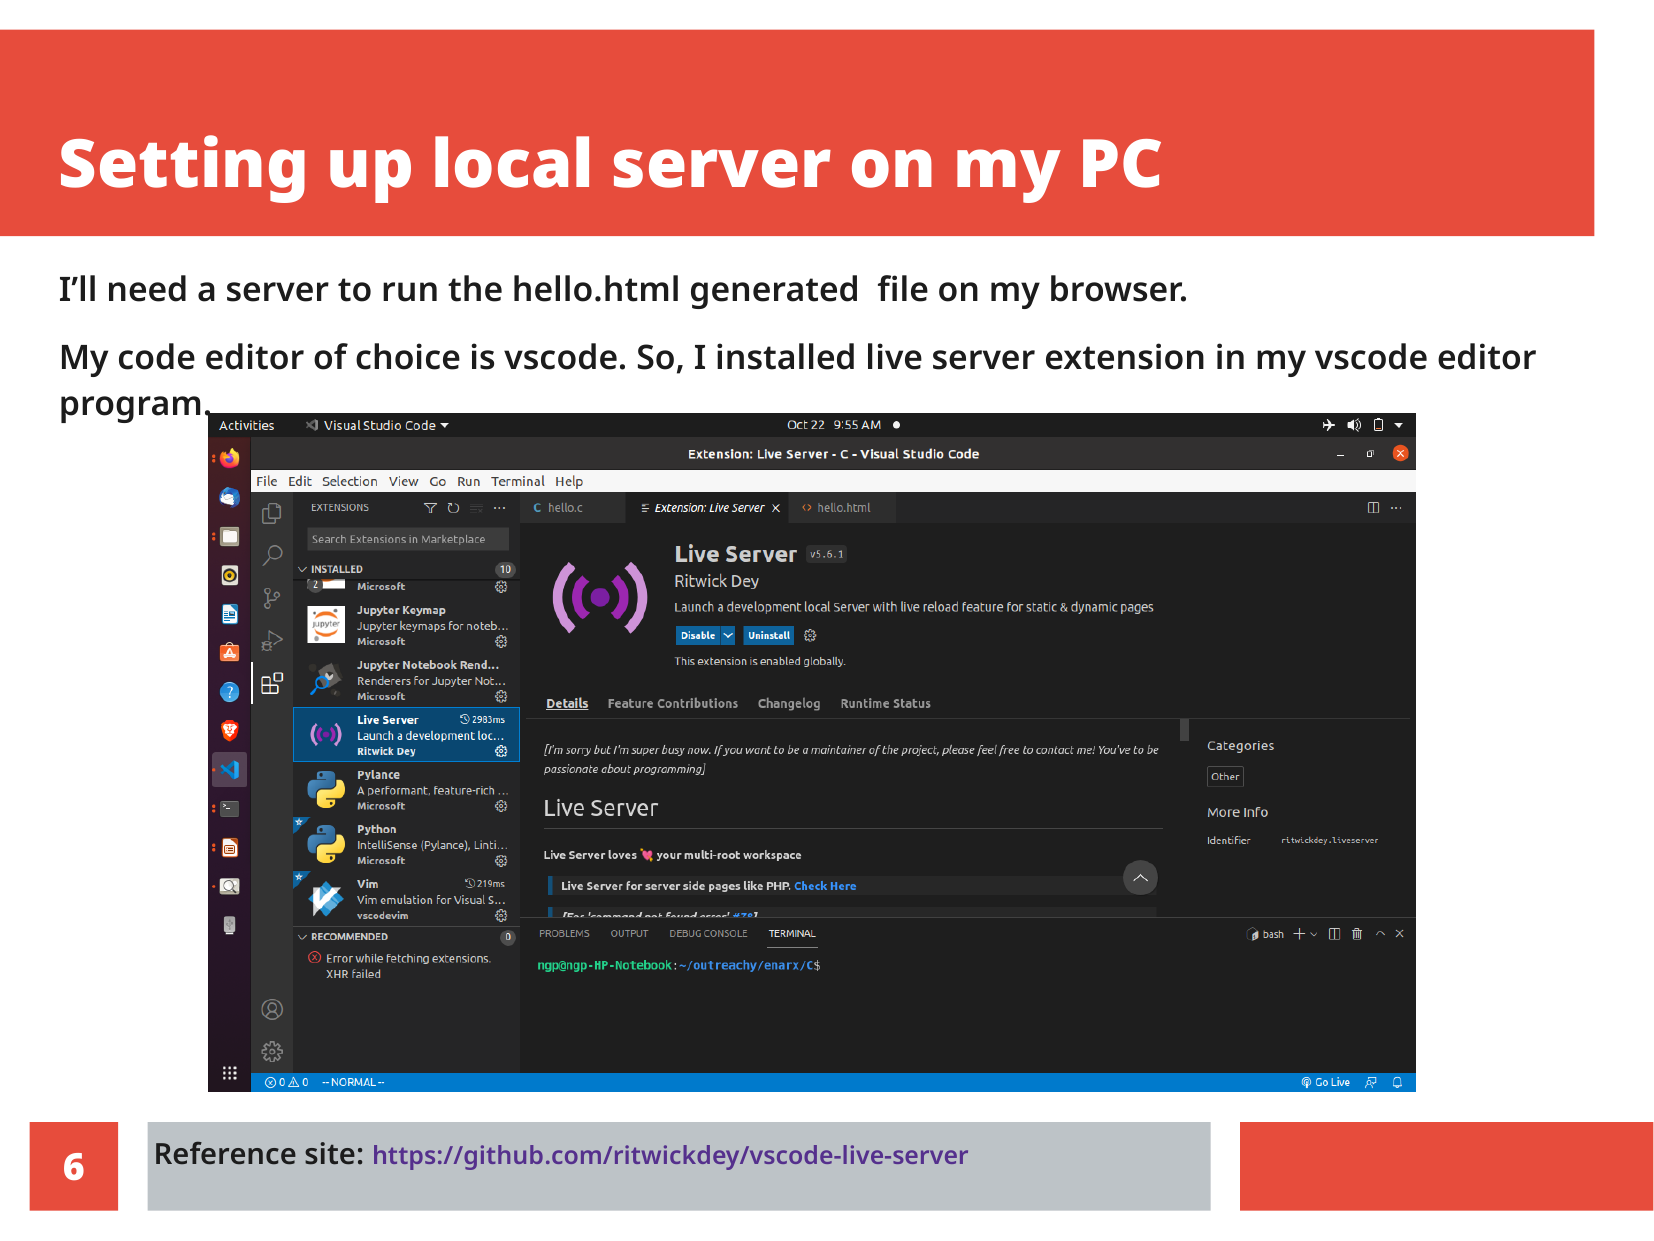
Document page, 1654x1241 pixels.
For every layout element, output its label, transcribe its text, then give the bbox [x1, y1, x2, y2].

list Reference site: https://github.com/ritwickdey/vscode-live-server [153, 1133, 1560, 1205]
picture [208, 413, 1416, 1092]
list I’ll need a server to run the hello.html generated file on my browser. My code editor of choice is vscode. So, I installed live server extension in my vscode editor program. [59, 265, 1565, 426]
title Setting up local server on my PC [59, 59, 1595, 207]
